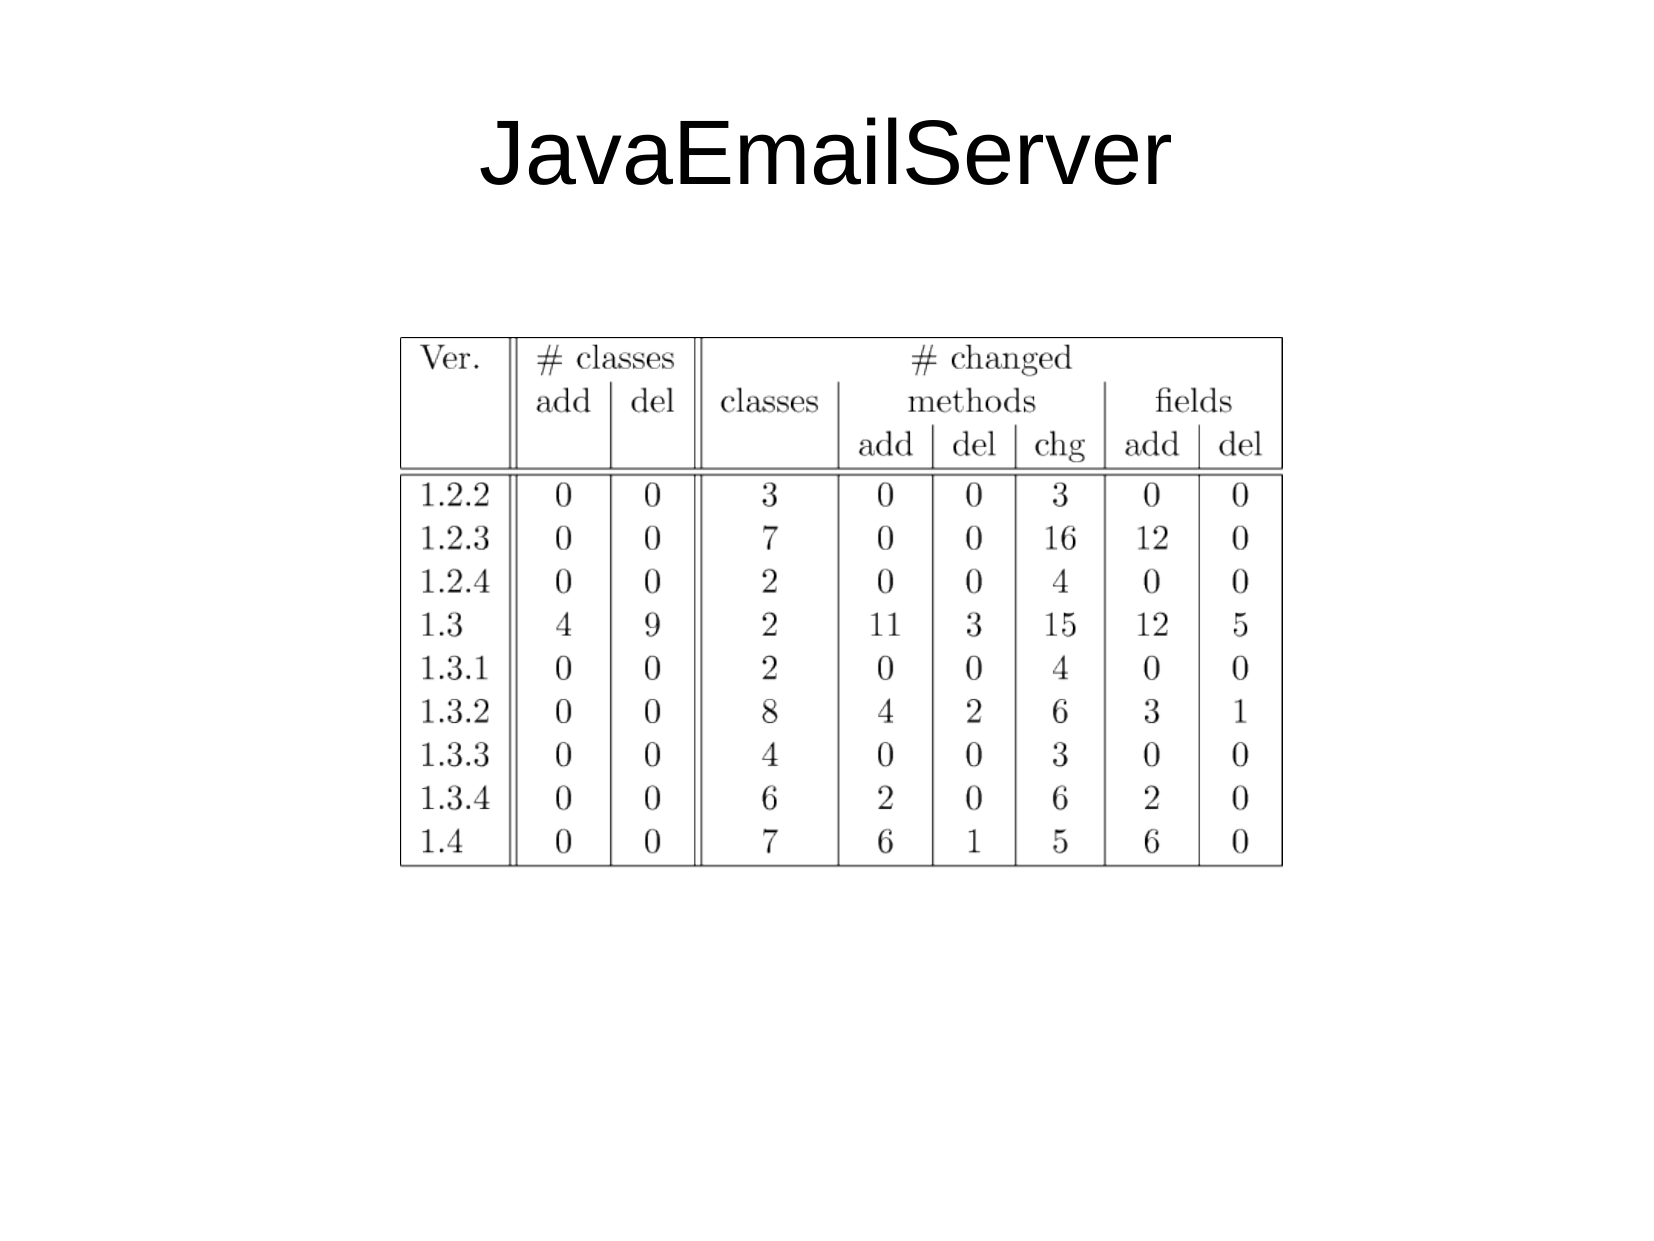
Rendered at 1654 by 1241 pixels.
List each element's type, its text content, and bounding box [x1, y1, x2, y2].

title JavaEmailServer [82, 49, 1571, 257]
picture [400, 337, 1283, 1241]
